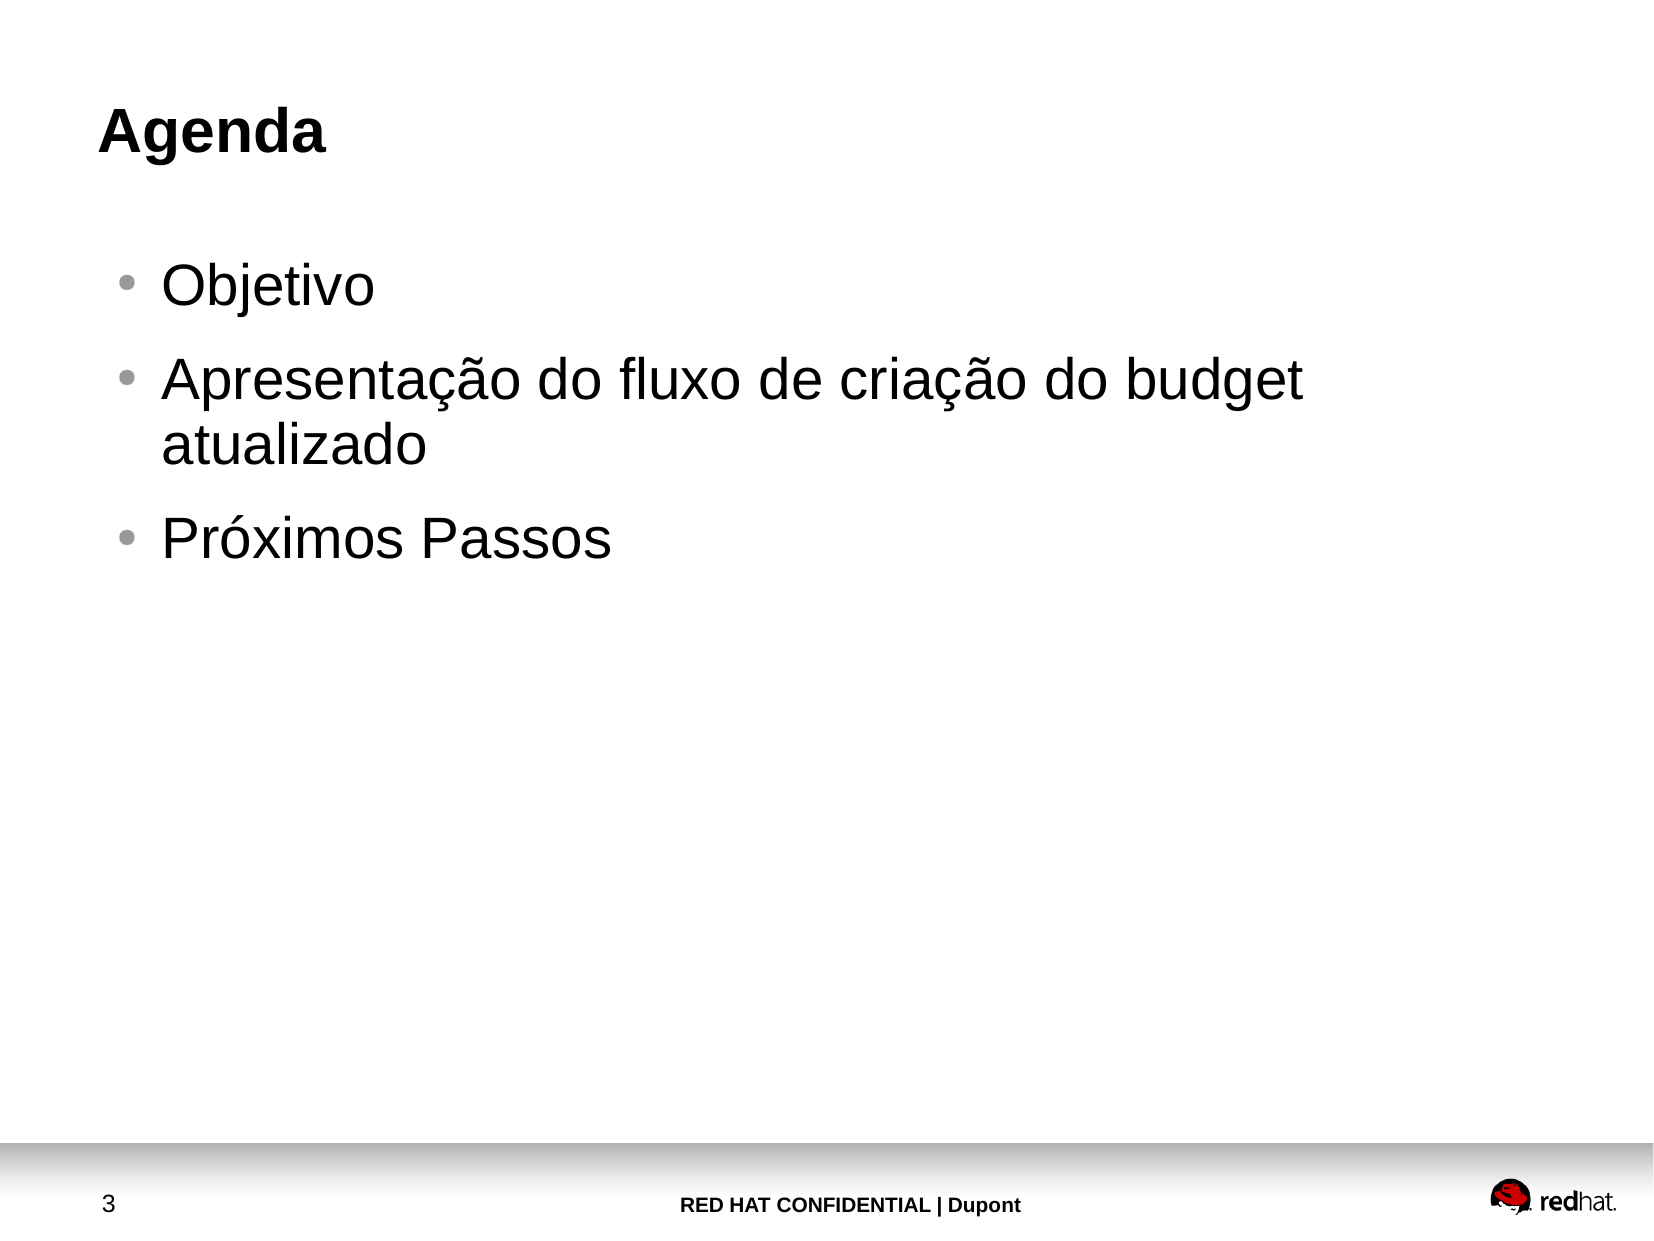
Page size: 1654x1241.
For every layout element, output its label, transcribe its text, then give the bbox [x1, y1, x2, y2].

text_box Agenda [82, 37, 1571, 226]
picture [0, 1143, 1654, 1241]
text_box Objetivo Apresentação do fluxo de criação do budget atualizado Próximos Passos [86, 244, 1576, 1039]
